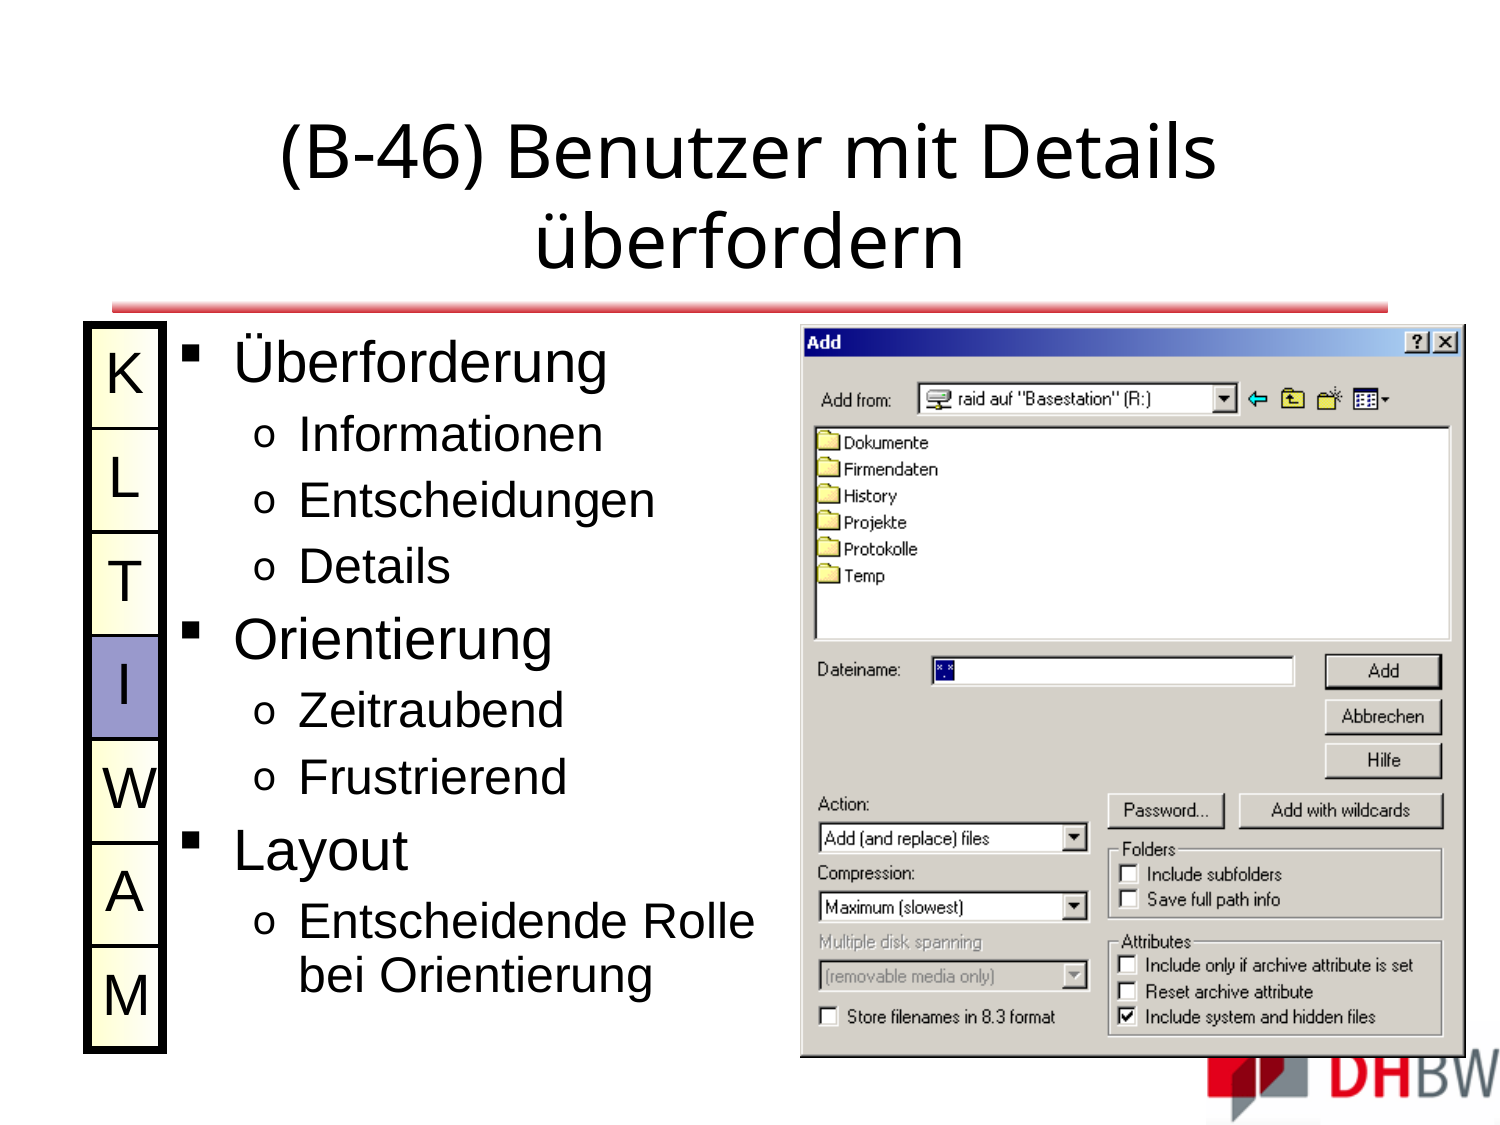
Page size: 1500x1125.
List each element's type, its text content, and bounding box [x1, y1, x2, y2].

table_cell A [92, 845, 158, 944]
list Überforderung Informationen Entscheidungen Details Orientierung Zeitraubend Frustrierend Layout Entscheidende Rolle bei Orientierung [167, 324, 788, 1051]
table_cell W [92, 741, 158, 841]
table_cell M [92, 948, 158, 1046]
table_cell I [92, 637, 158, 737]
table_header K [92, 329, 158, 427]
picture [800, 324, 1500, 1125]
table_cell T [92, 534, 158, 634]
title (B-46) Benutzer mit Details überfordern [112, 96, 1388, 292]
table_cell L [92, 430, 158, 530]
